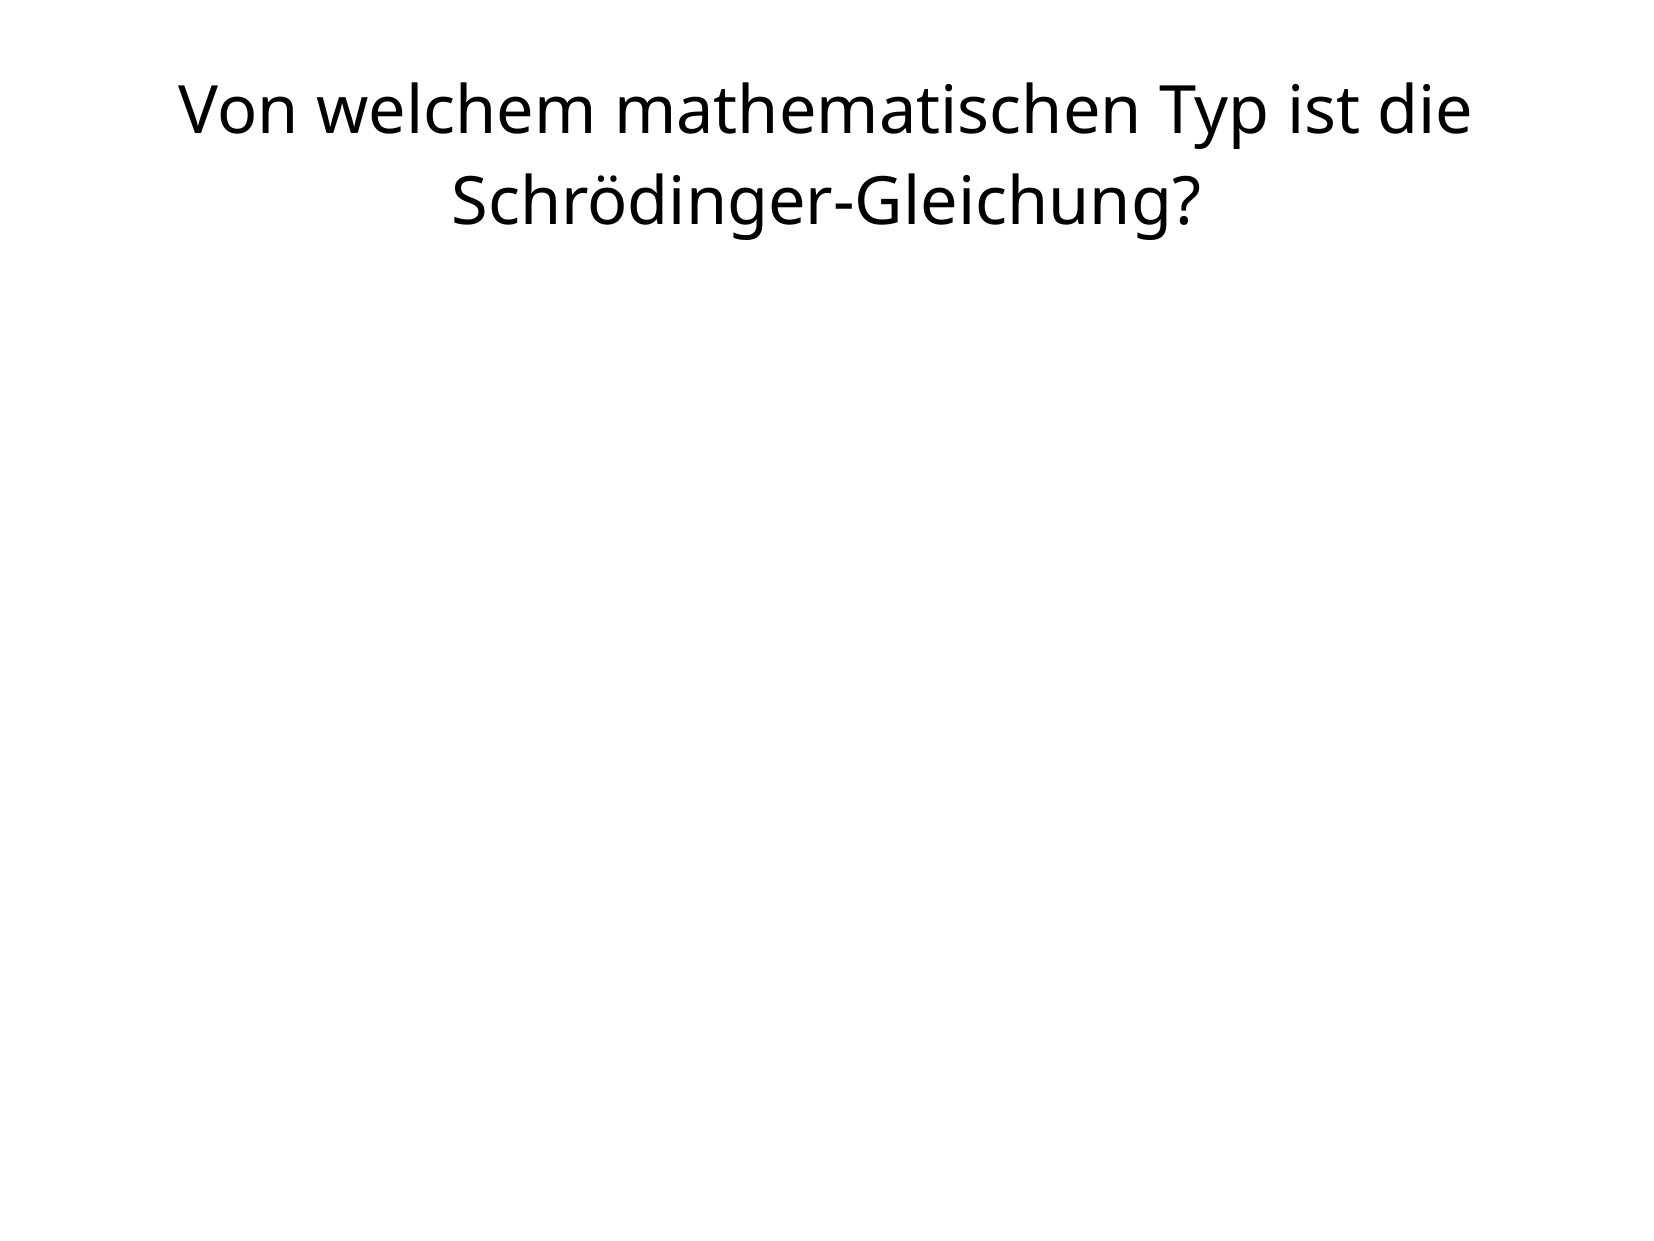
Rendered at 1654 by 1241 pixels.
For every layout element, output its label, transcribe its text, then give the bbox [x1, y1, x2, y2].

title Von welchem mathematischen Typ ist die Schrödinger-Gleichung? [82, 49, 1571, 257]
